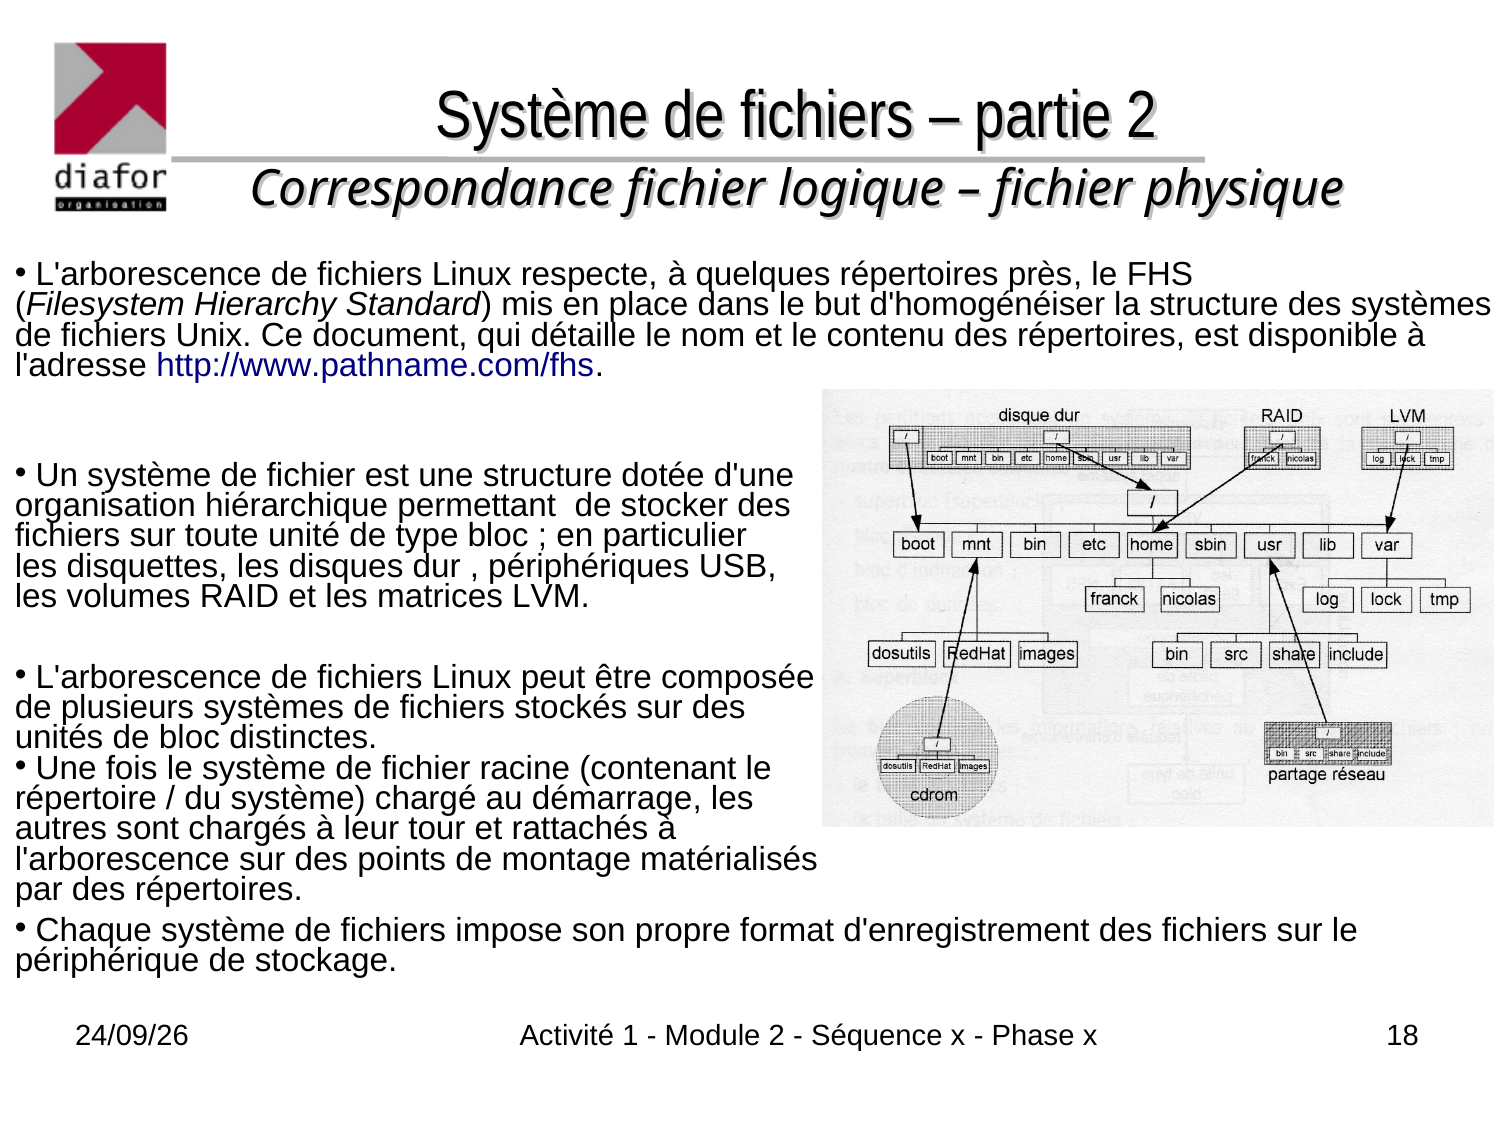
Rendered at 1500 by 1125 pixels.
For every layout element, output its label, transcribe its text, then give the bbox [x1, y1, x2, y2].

text_box Chaque système de fichiers impose son propre format d'enregistrement des fichiers sur le périphérique de stockage. [0, 909, 1385, 985]
text_box L'arborescence de fichiers Linux respecte, à quelques répertoires près, le FHS (Filesystem Hierarchy Standard) mis en place dans le but d'homogénéiser la structure des systèmes de fichiers Unix. Ce document, qui détaille le nom et le contenu des répertoires, est disponible à l'adresse http://www.pathname.com/fhs. [0, 253, 1500, 390]
title Système de fichiers – partie 2 Correspondance fichier logique – fichier physique [122, 45, 1473, 250]
text_box L'arborescence de fichiers Linux peut être composée de plusieurs systèmes de fichiers stockés sur des unités de bloc distinctes. Une fois le système de fichier racine (contenant le répertoire / du système) chargé au démarrage, les autres sont chargés à leur tour et rattachés à l'arborescence sur des points de montage matérialisés par des répertoires. [0, 656, 835, 909]
picture [822, 389, 1494, 827]
text_box Un système de fichier est une structure dotée d'une organisation hiérarchique permettant de stocker des fichiers sur toute unité de type bloc ; en particulier les disquettes, les disques dur , périphériques USB, les volumes RAID et les matrices LVM. [0, 454, 817, 622]
picture [53, 42, 168, 213]
